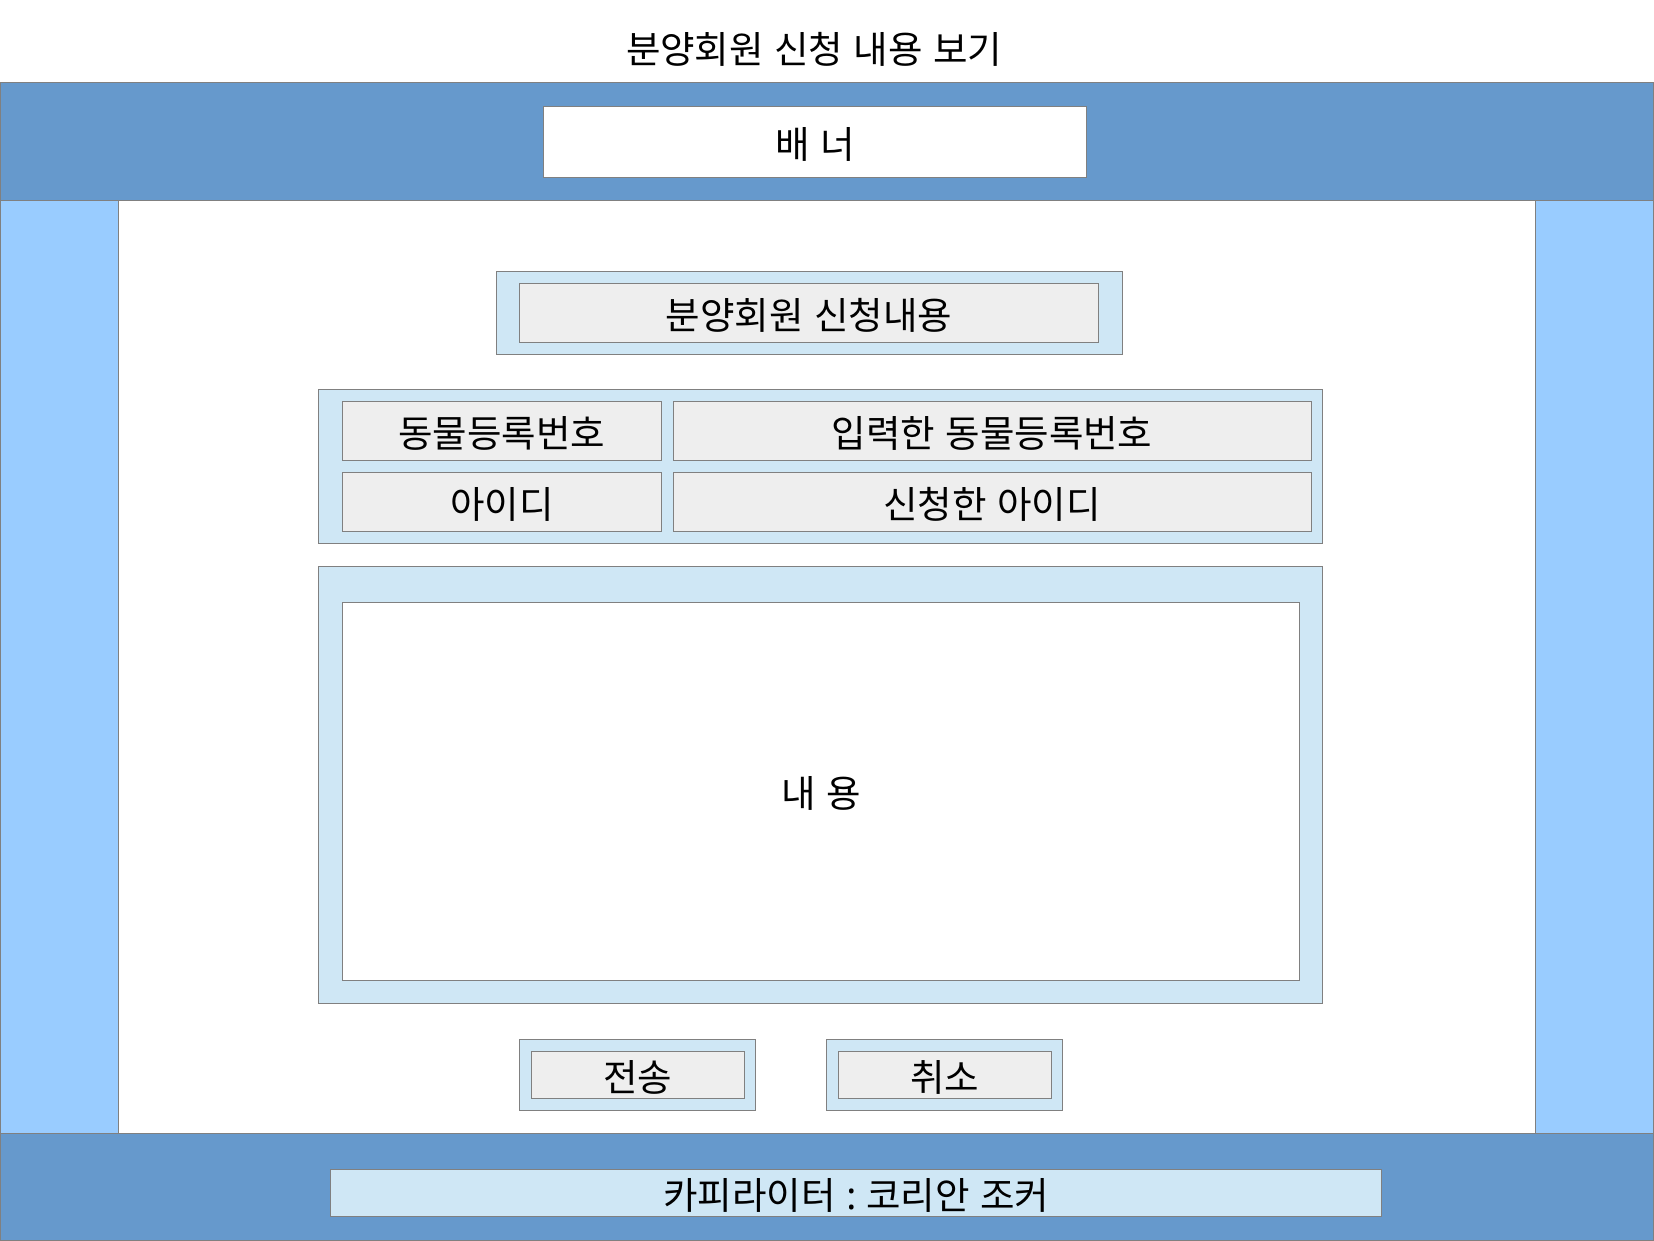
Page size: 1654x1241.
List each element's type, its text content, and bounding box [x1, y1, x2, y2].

text_box 입력한 동물등록번호 [673, 401, 1312, 461]
text_box 분양회원 신청내용 [519, 283, 1099, 343]
text_box 전송 [531, 1051, 745, 1099]
text_box 신청한 아이디 [673, 472, 1312, 532]
text_box 동물등록번호 [342, 401, 662, 461]
text_box [0, 82, 1654, 1241]
text_box 아이디 [342, 472, 662, 532]
text_box 카피라이터 : 코리안 조커 [330, 1169, 1382, 1217]
text_box 내 용 [342, 602, 1300, 981]
text_box 배 너 [543, 106, 1087, 178]
text_box 분양회원 신청 내용 보기 [519, 13, 1099, 114]
text_box 취소 [838, 1051, 1052, 1099]
